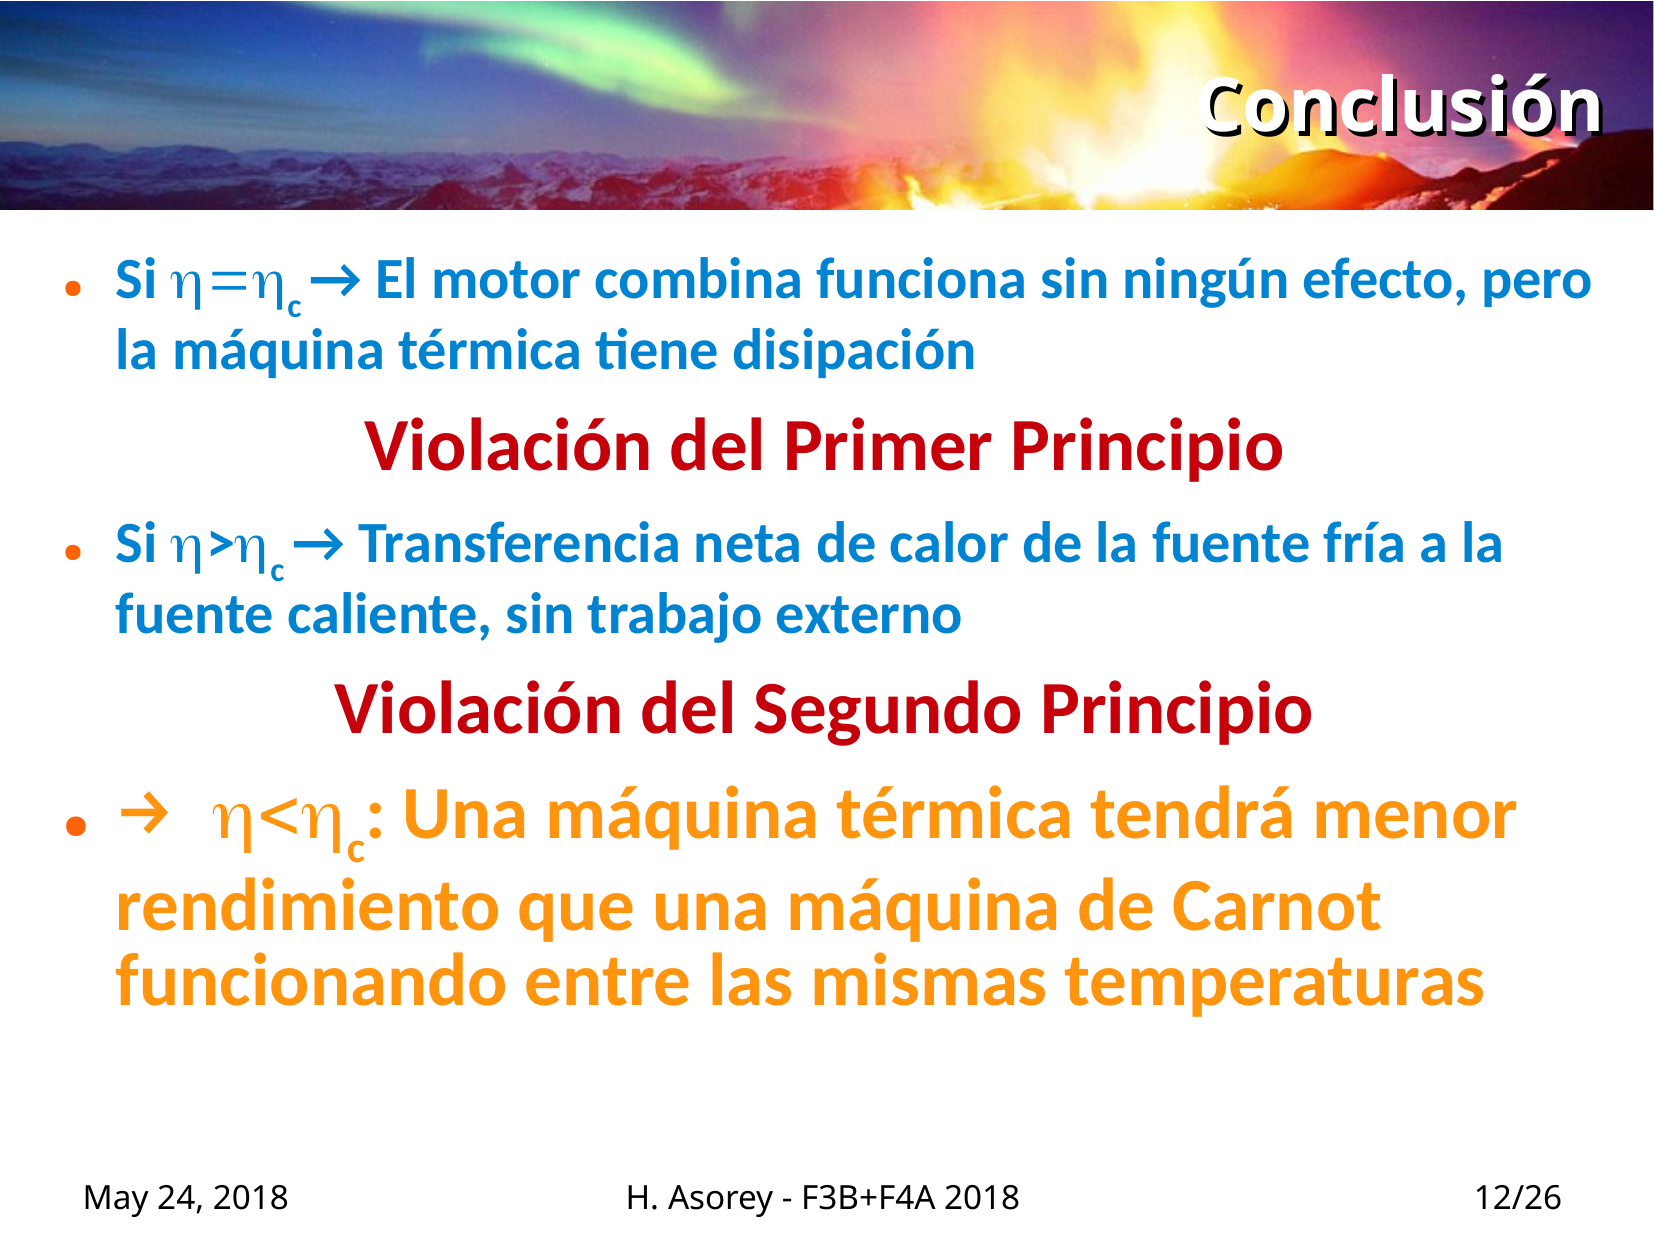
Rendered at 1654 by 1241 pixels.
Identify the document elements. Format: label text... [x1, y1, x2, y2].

title Conclusión [45, 15, 1606, 191]
picture [0, 1, 1654, 210]
list Si h=hc → El motor combina funciona sin ningún efecto, pero la máquina térmica tiene disipación Violación del Primer Principio Si h>hc → Transferencia neta de calor de la fuente fría a la fuente caliente, sin trabajo externo Violación del Segundo Principio → h<hc: Una máquina térmica tendrá menor rendimiento que una máquina de Carnot funcionando entre las mismas temperaturas [45, 255, 1606, 1156]
